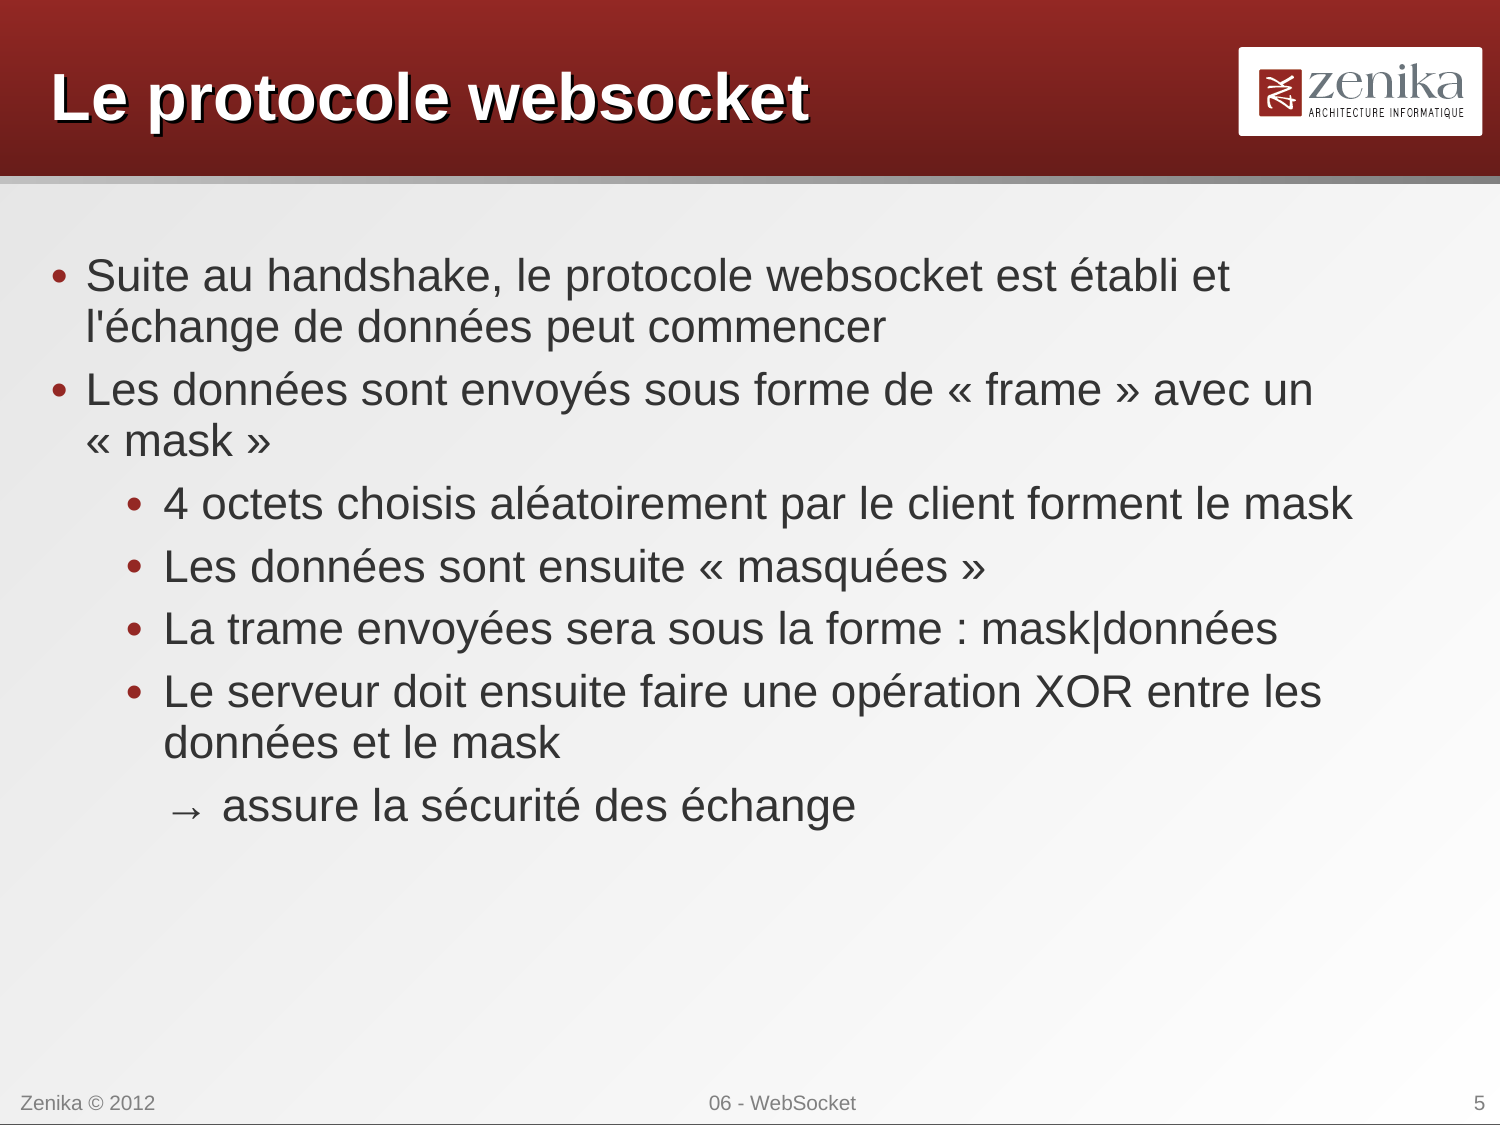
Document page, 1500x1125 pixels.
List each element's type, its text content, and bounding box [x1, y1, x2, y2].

picture [1257, 58, 1464, 125]
list Suite au handshake, le protocole websocket est établi et l'échange de données peut commencer Les données sont envoyés sous forme de « frame » avec un « mask » 4 octets choisis aléatoirement par le client forment le mask Les données sont ensuite « masquées » La trame envoyées sera sous la forme : mask|données Le serveur doit ensuite faire une opération XOR entre les données et le mask → assure la sécurité des échange [50, 249, 1435, 1079]
title Le protocole websocket [50, 15, 1206, 180]
